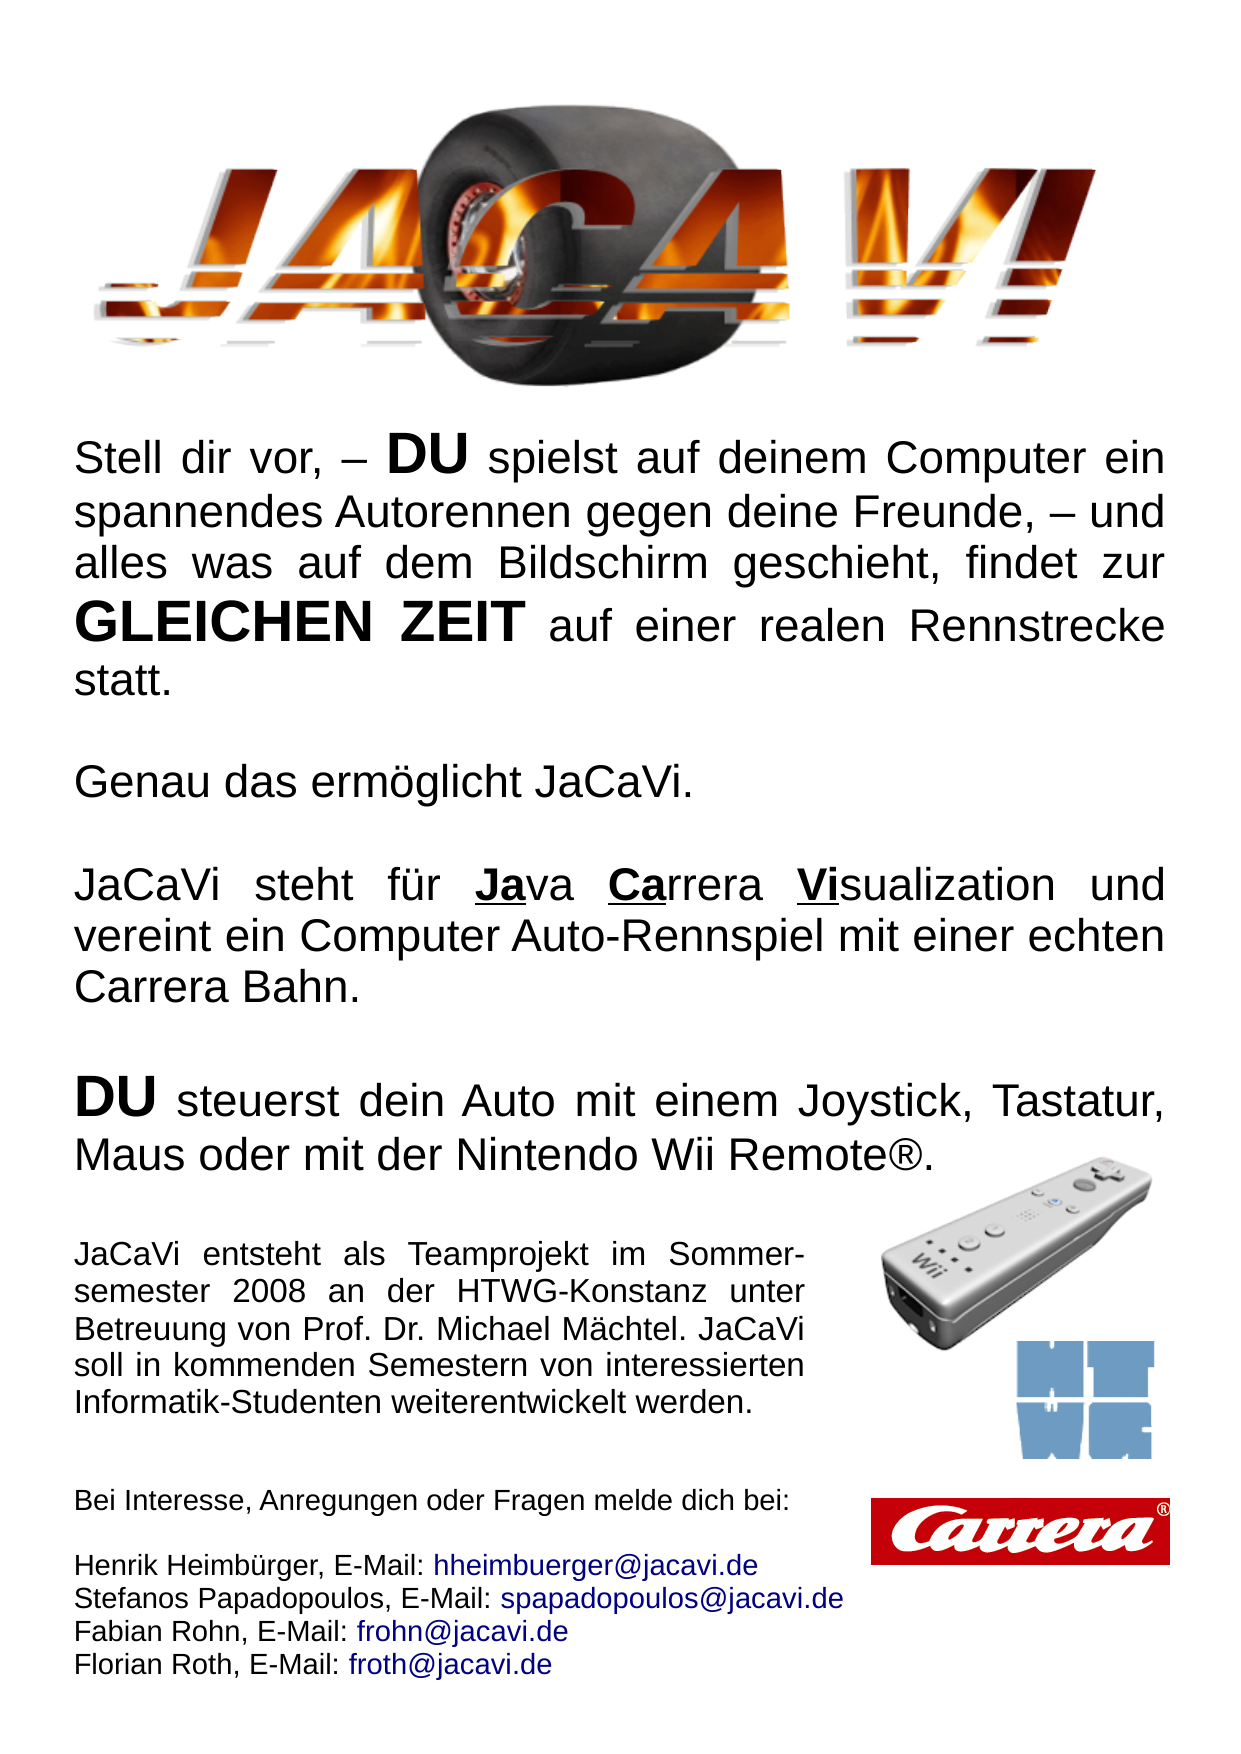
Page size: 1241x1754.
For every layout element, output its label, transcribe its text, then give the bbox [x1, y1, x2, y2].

picture [53, 0, 1182, 507]
text_box JaCaVi entsteht als Teamprojekt im Sommer-semester 2008 an der HTWG-Konstanz unter Betreuung von Prof. Dr. Michael Mächtel. JaCaVi soll in kommenden Semestern von interessierten Informatik-Studenten weiterentwickelt werden. [59, 1228, 857, 1430]
text_box Stell dir vor, – DU spielst auf deinem Computer ein spannendes Autorennen gegen deine Freunde, – und alles was auf dem Bildschirm geschieht, findet zur GLEICHEN ZEIT auf einer realen Rennstrecke statt. Genau das ermöglicht JaCaVi. JaCaVi steht für Java Carrera Visualization und vereint ein Computer Auto-Rennspiel mit einer echten Carrera Bahn. DU steuerst dein Auto mit einem Joystick, Tastatur, Maus oder mit der Nintendo Wii Remote®. [59, 413, 1182, 1191]
picture [870, 1497, 1170, 1566]
text_box Bei Interesse, Anregungen oder Fragen melde dich bei: Henrik Heimbürger, E-Mail: hheimbuerger@jacavi.de Stefanos Papadopoulos, E-Mail: spapadopoulos@jacavi.de Fabian Rohn, E-Mail: frohn@jacavi.de Florian Roth, E-Mail: froth@jacavi.de [59, 1476, 1182, 1754]
picture [868, 1155, 1205, 1459]
